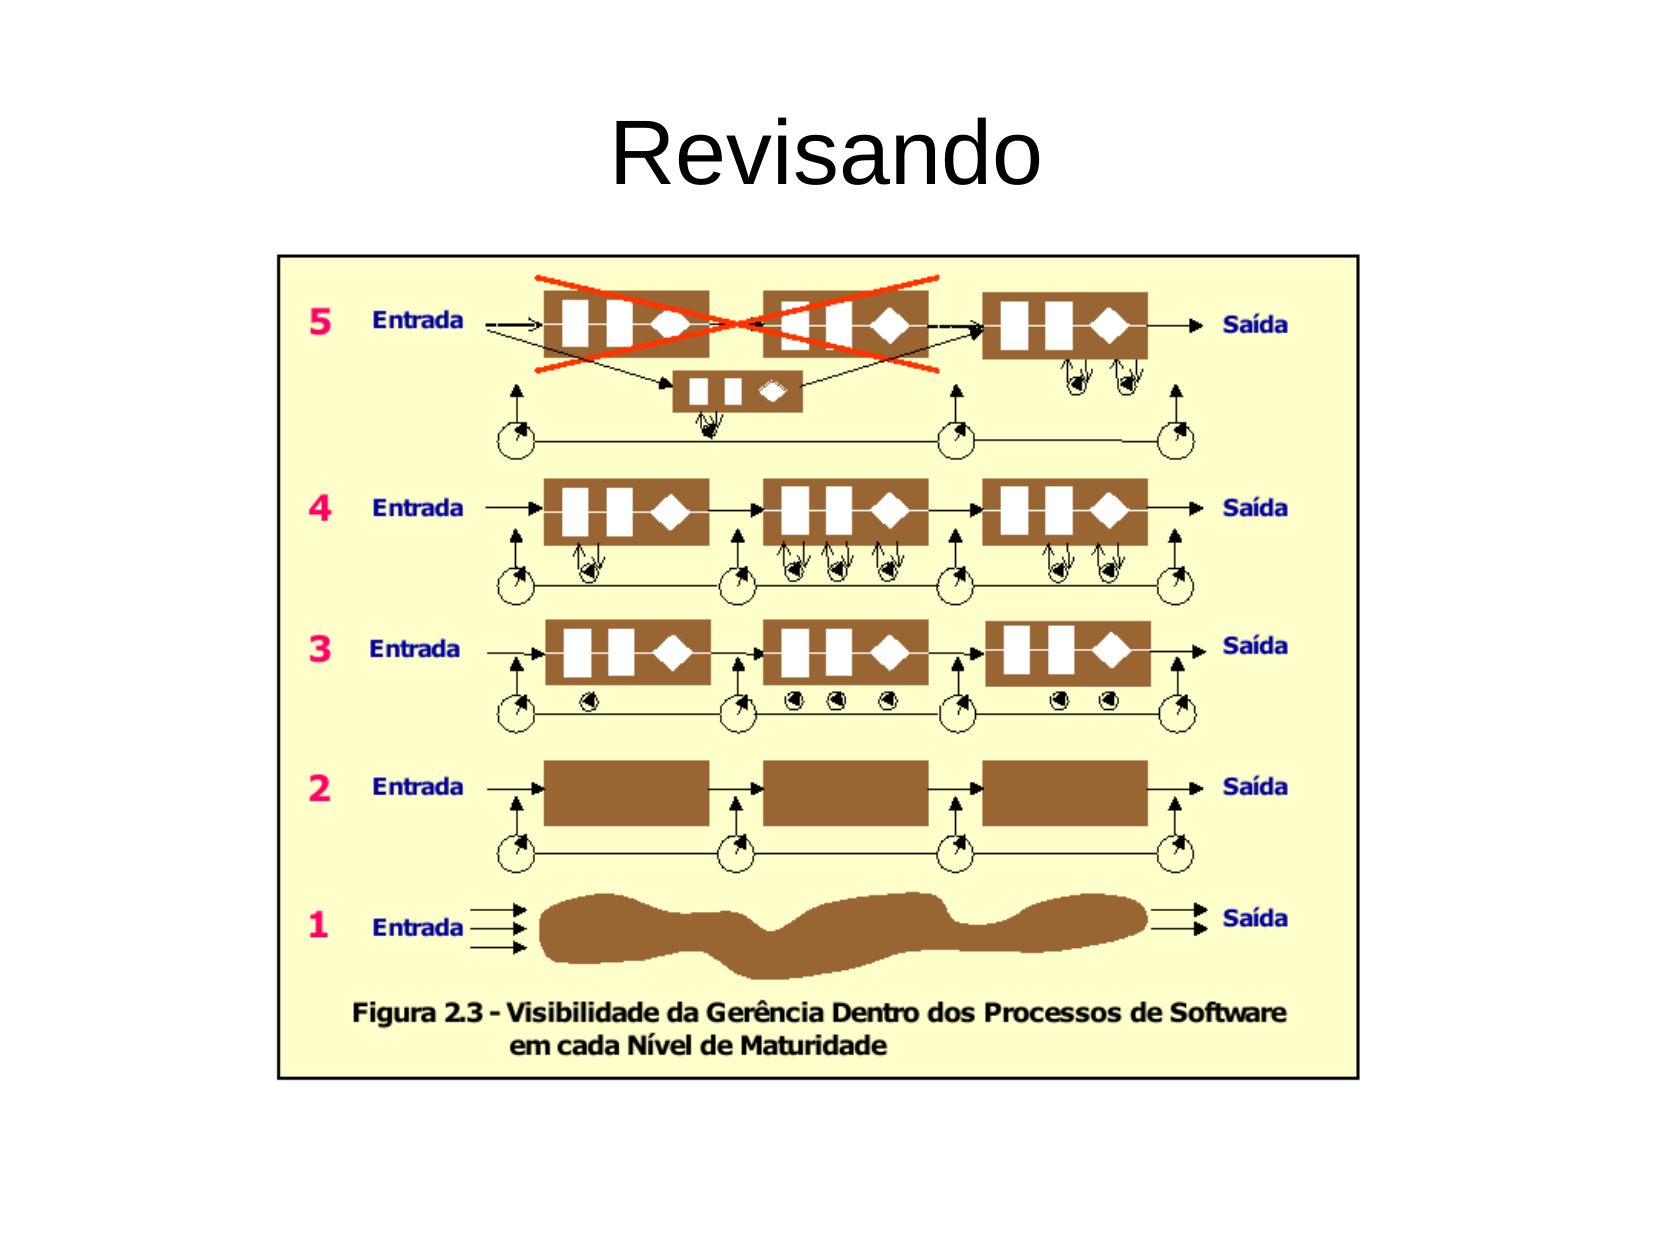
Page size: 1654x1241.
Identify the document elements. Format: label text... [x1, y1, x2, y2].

title Revisando [82, 49, 1571, 257]
picture [262, 236, 1369, 1088]
